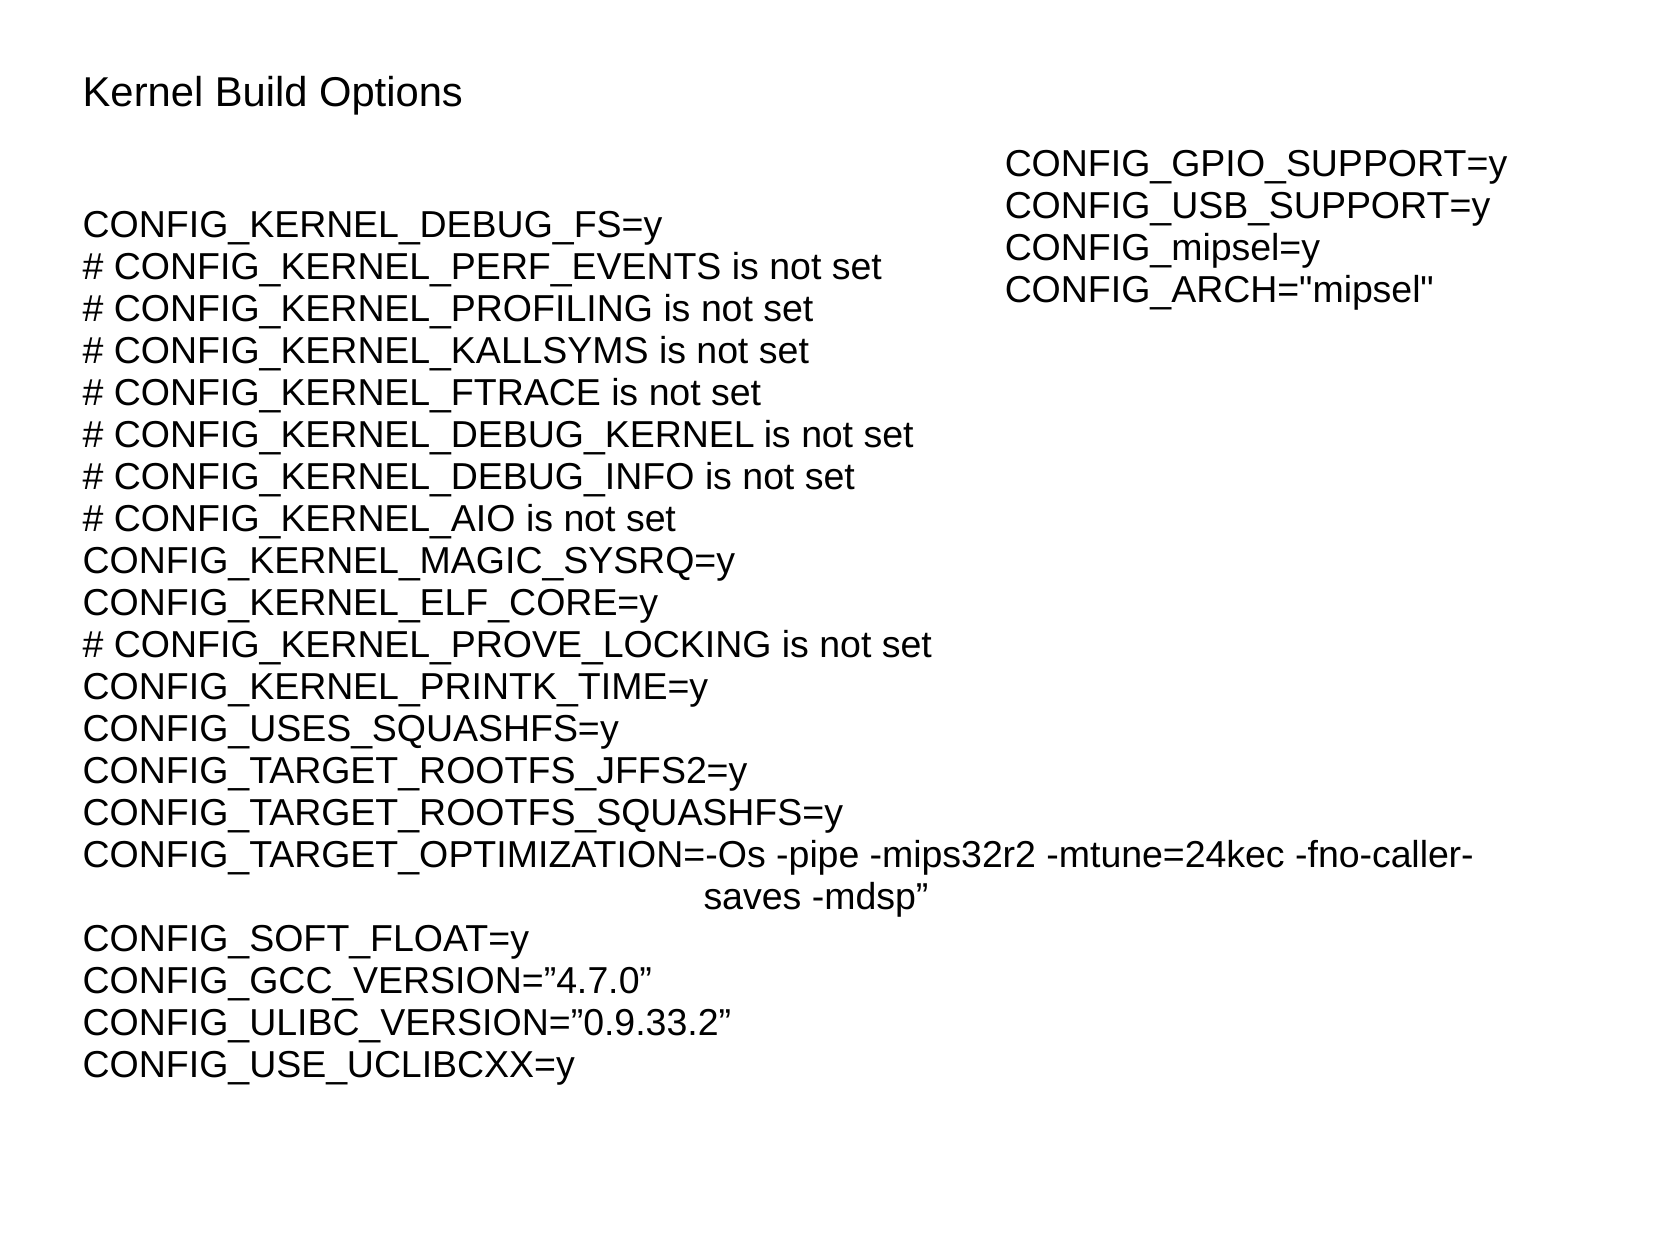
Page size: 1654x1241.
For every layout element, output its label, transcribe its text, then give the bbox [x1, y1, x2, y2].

text_box CONFIG_GPIO_SUPPORT=y CONFIG_USB_SUPPORT=y CONFIG_mipsel=y CONFIG_ARCH="mipsel" [990, 135, 1557, 360]
subtitle CONFIG_KERNEL_DEBUG_FS=y # CONFIG_KERNEL_PERF_EVENTS is not set # CONFIG_KERNEL_PROFILING is not set # CONFIG_KERNEL_KALLSYMS is not set # CONFIG_KERNEL_FTRACE is not set # CONFIG_KERNEL_DEBUG_KERNEL is not set # CONFIG_KERNEL_DEBUG_INFO is not set # CONFIG_KERNEL_AIO is not set CONFIG_KERNEL_MAGIC_SYSRQ=y CONFIG_KERNEL_ELF_CORE=y # CONFIG_KERNEL_PROVE_LOCKING is not set CONFIG_KERNEL_PRINTK_TIME=y CONFIG_USES_SQUASHFS=y CONFIG_TARGET_ROOTFS_JFFS2=y CONFIG_TARGET_ROOTFS_SQUASHFS=y CONFIG_TARGET_OPTIMIZATION=-Os -pipe -mips32r2 -mtune=24kec -fno-caller- saves -mdsp” CONFIG_SOFT_FLOAT=y CONFIG_GCC_VERSION=”4.7.0” CONFIG_ULIBC_VERSION=”0.9.33.2” CONFIG_USE_UCLIBCXX=y [82, 49, 1571, 1241]
